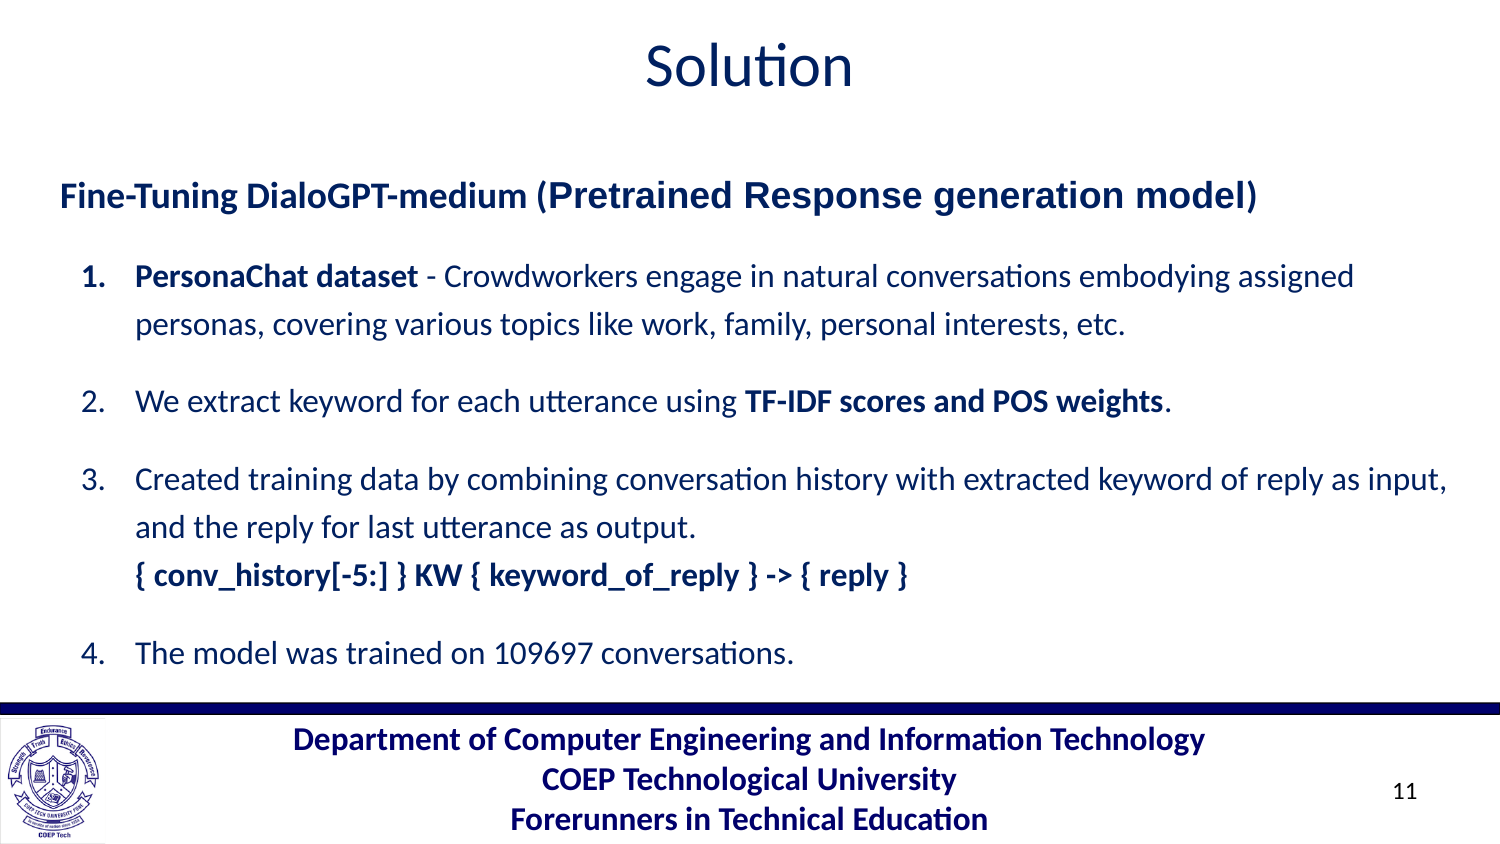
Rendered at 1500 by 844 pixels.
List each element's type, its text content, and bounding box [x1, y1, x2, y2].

text_box Solution [7, 9, 1493, 100]
text_box [0, 702, 264, 715]
text_box [1235, 702, 1500, 715]
text_box Department of Computer Engineering and Information Technology COEP Technological University Forerunners in Technical Education [264, 712, 1235, 837]
text_box 11 [1235, 768, 1418, 805]
text_box [0, 718, 106, 844]
text_box Fine-Tuning DialoGPT-medium (Pretrained Response generation model) PersonaChat dataset - Crowdworkers engage in natural conversations embodying assigned personas, covering various topics like work, family, personal interests, etc. We extract keyword for each utterance using TF-IDF scores and POS weights. Created training data by combining conversation history with extracted keyword of reply as input, and the reply for last utterance as output. { conv_history[-5:] } KW { keyword_of_reply } -> { reply } The model was trained on 109697 conversations. [59, 162, 1461, 712]
